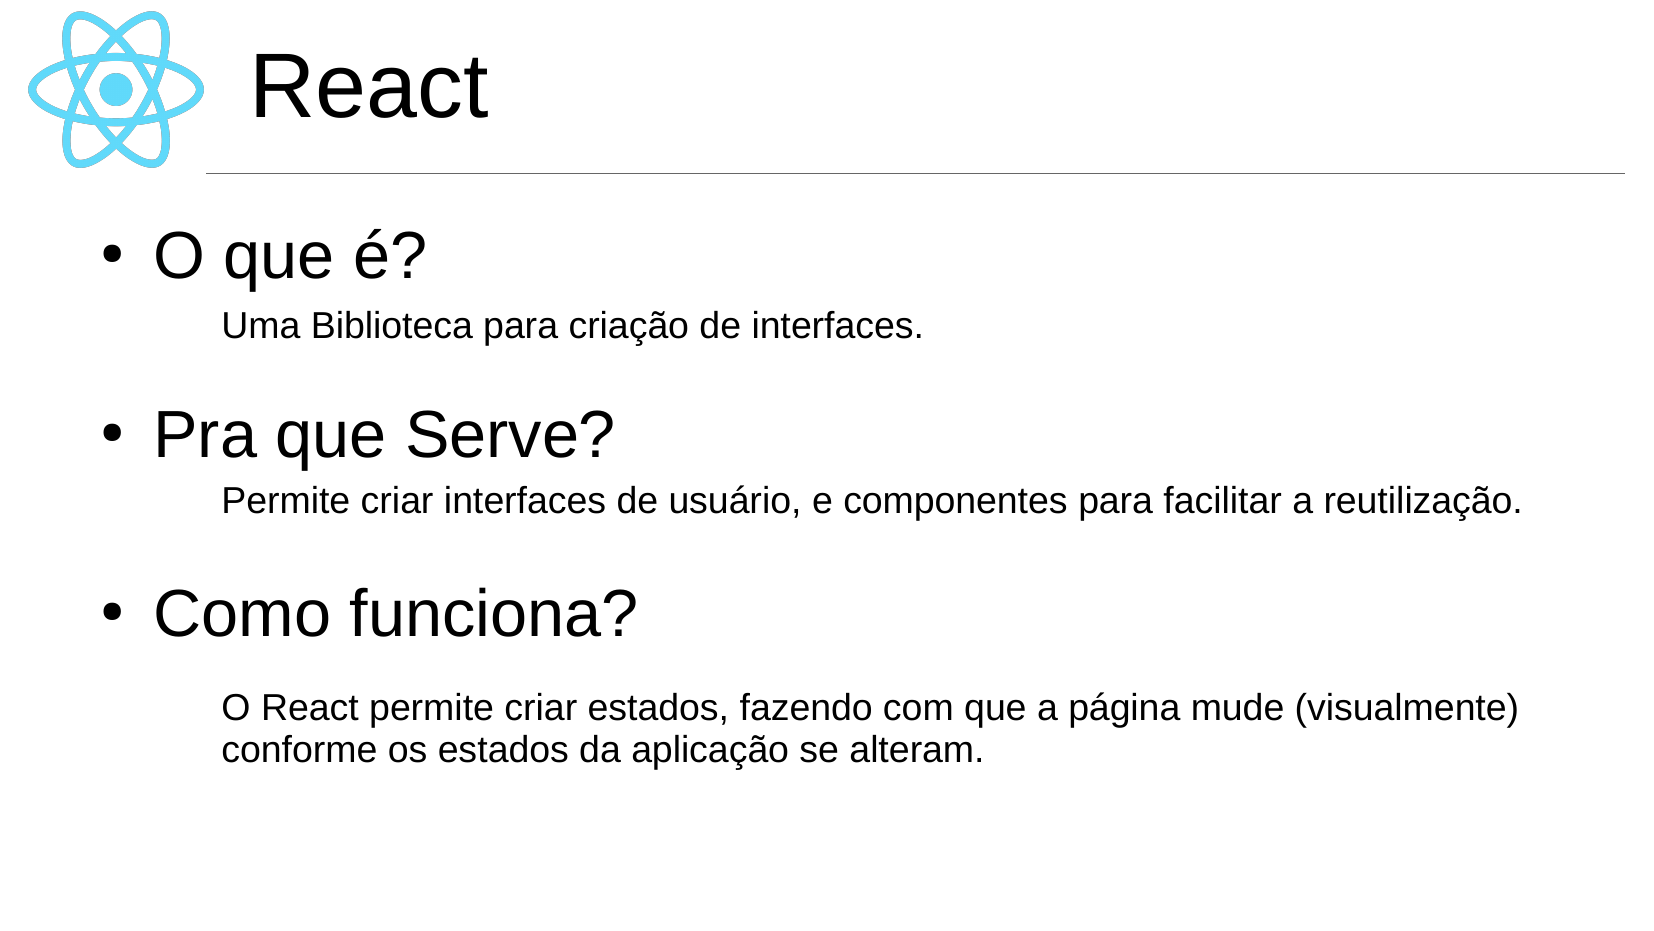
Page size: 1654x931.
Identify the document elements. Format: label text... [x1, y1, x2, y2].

title React [292, 7, 1654, 164]
picture [0, 0, 292, 207]
text_box Uma Biblioteca para criação de interfaces. [206, 297, 1483, 355]
list O que é? Pra que Serve? Como funciona? [82, 217, 1571, 758]
text_box O React permite criar estados, fazendo com que a página mude (visualmente) conforme os estados da aplicação se alteram. [206, 679, 1595, 778]
text_box Permite criar interfaces de usuário, e componentes para facilitar a reutilização. [206, 472, 1595, 530]
